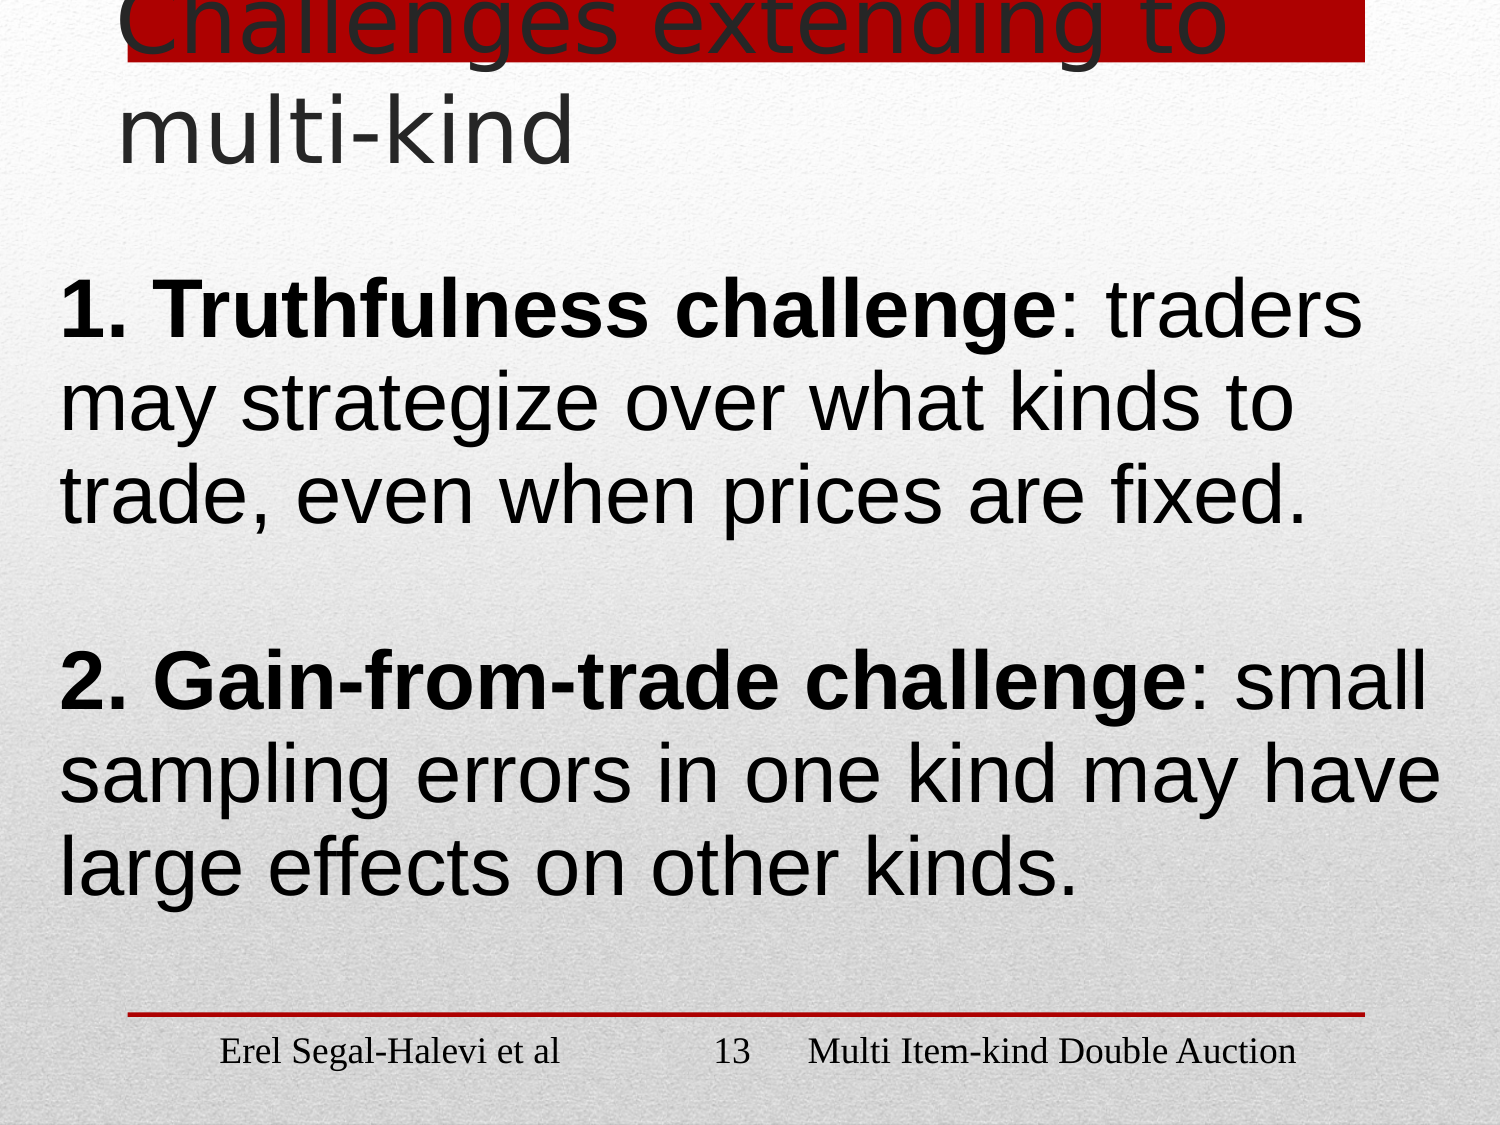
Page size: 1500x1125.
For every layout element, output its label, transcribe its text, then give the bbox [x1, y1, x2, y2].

picture [0, 0, 1500, 1125]
text_box 1. Truthfulness challenge: traders may strategize over what kinds to trade, even when prices are fixed. 2. Gain-from-trade challenge: small sampling errors in one kind may have large effects on other kinds. [45, 254, 1471, 1014]
title Challenges extending to multi-kind [100, 0, 1500, 190]
